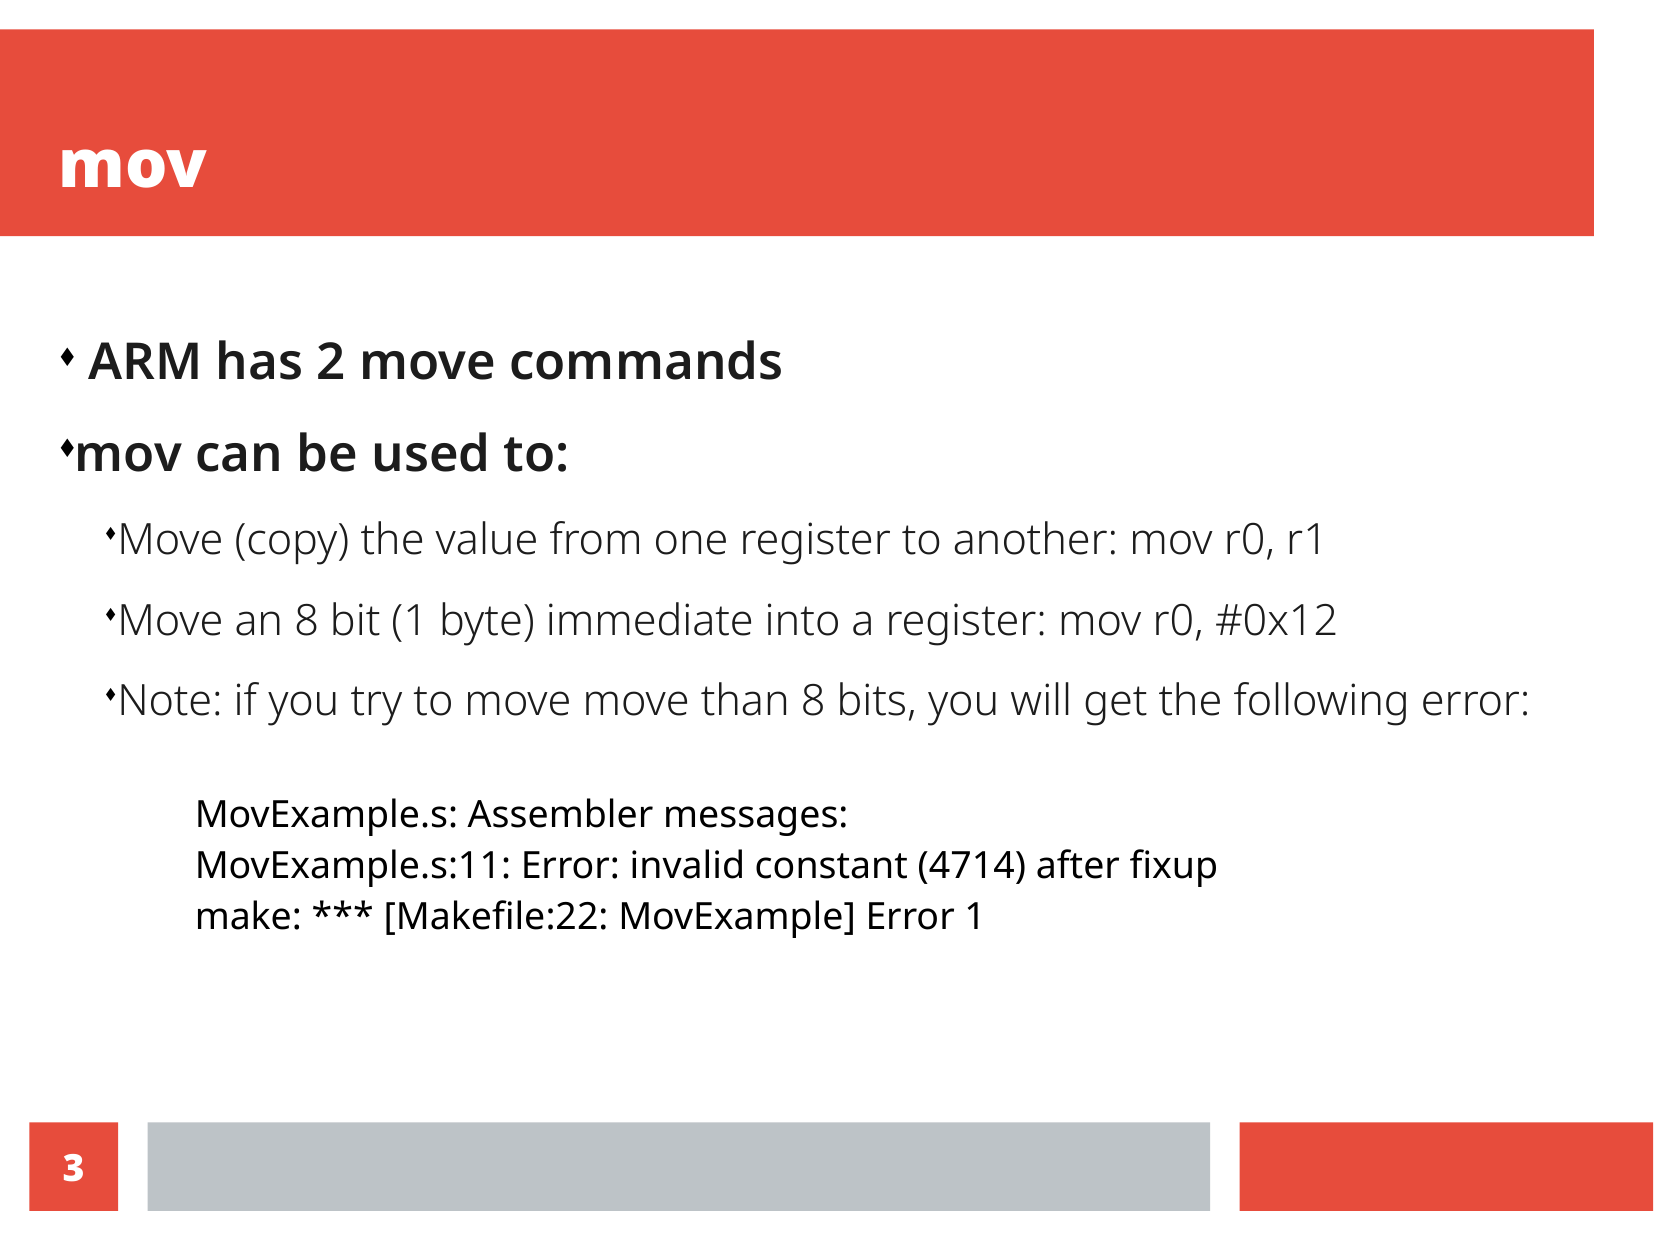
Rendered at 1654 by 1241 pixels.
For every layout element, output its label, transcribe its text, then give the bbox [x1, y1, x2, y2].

text_box MovExample.s: Assembler messages: MovExample.s:11: Error: invalid constant (4714) after fixup make: *** [Makefile:22: MovExample] Error 1 [180, 780, 1246, 985]
title mov [58, 59, 1594, 207]
list ARM has 2 move commands mov can be used to: Move (copy) the value from one register to another: mov r0, r1 Move an 8 bit (1 byte) immediate into a register: mov r0, #0x12 Note: if you try to move move than 8 bits, you will get the following error: [58, 324, 1565, 766]
